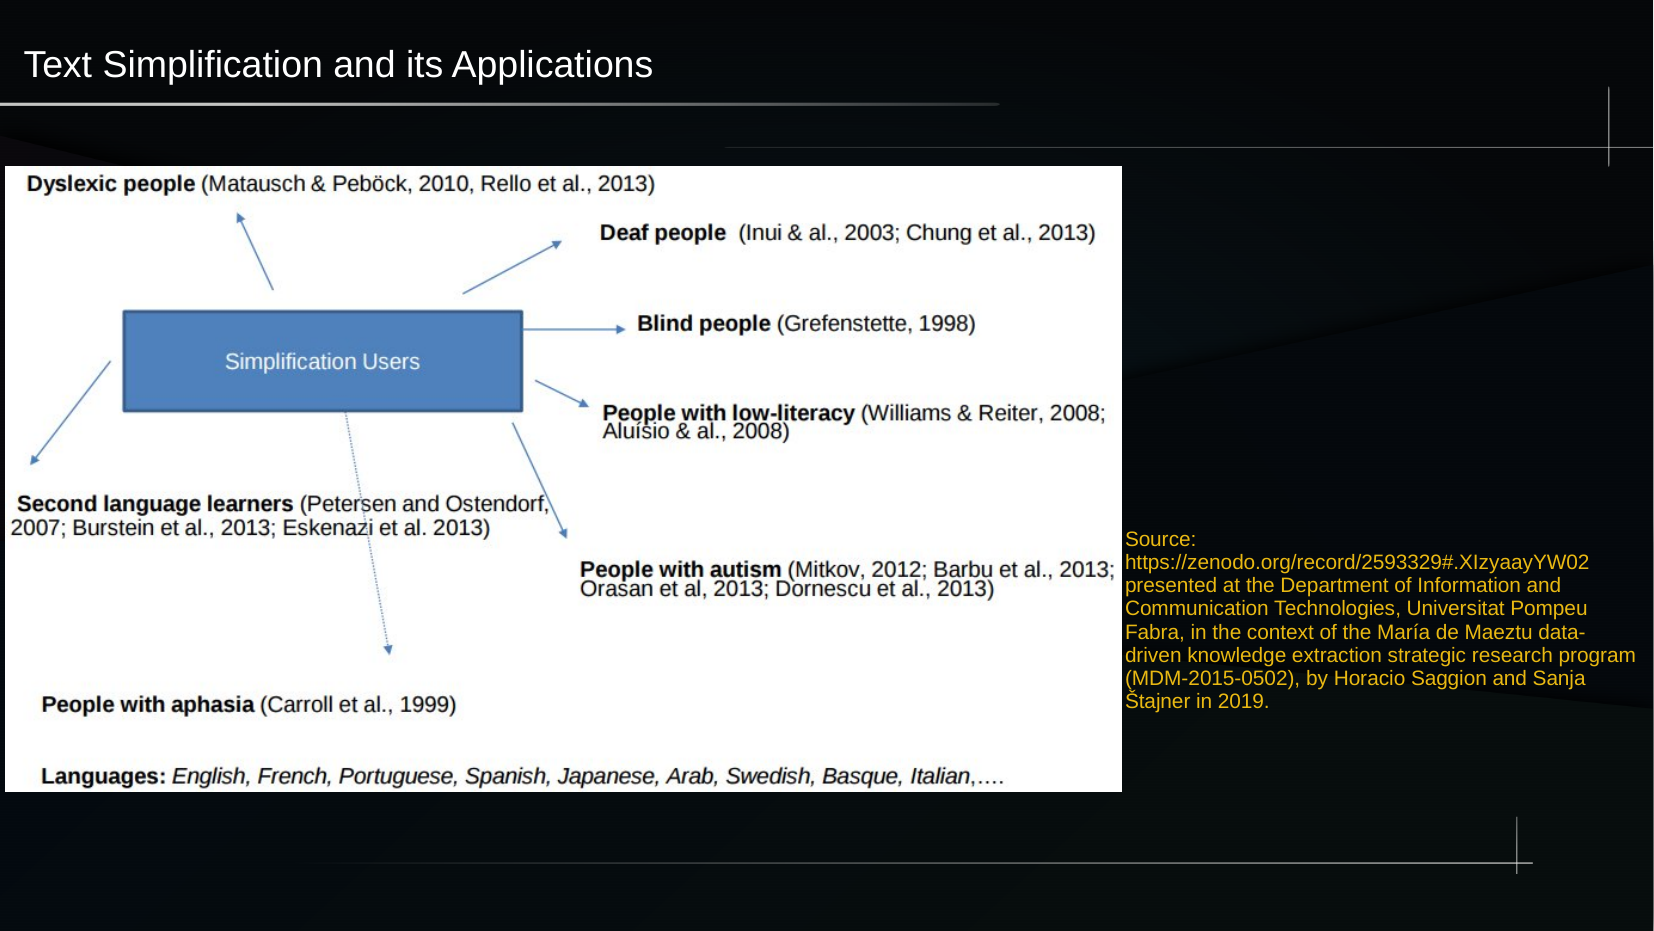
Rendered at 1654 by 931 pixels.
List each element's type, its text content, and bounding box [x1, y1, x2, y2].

picture [0, 0, 1654, 931]
text_box Source: https://zenodo.org/record/2593329#.XIzyaayYW02 presented at the Department of Information and Communication Technologies, Universitat Pompeu Fabra, in the context of the María de Maeztu data-driven knowledge extraction strategic research program (MDM-2015-0502), by Horacio Saggion and Sanja Štajner in 2019. [1110, 519, 1654, 745]
title Text Simplification and its Applications [23, 11, 1589, 119]
